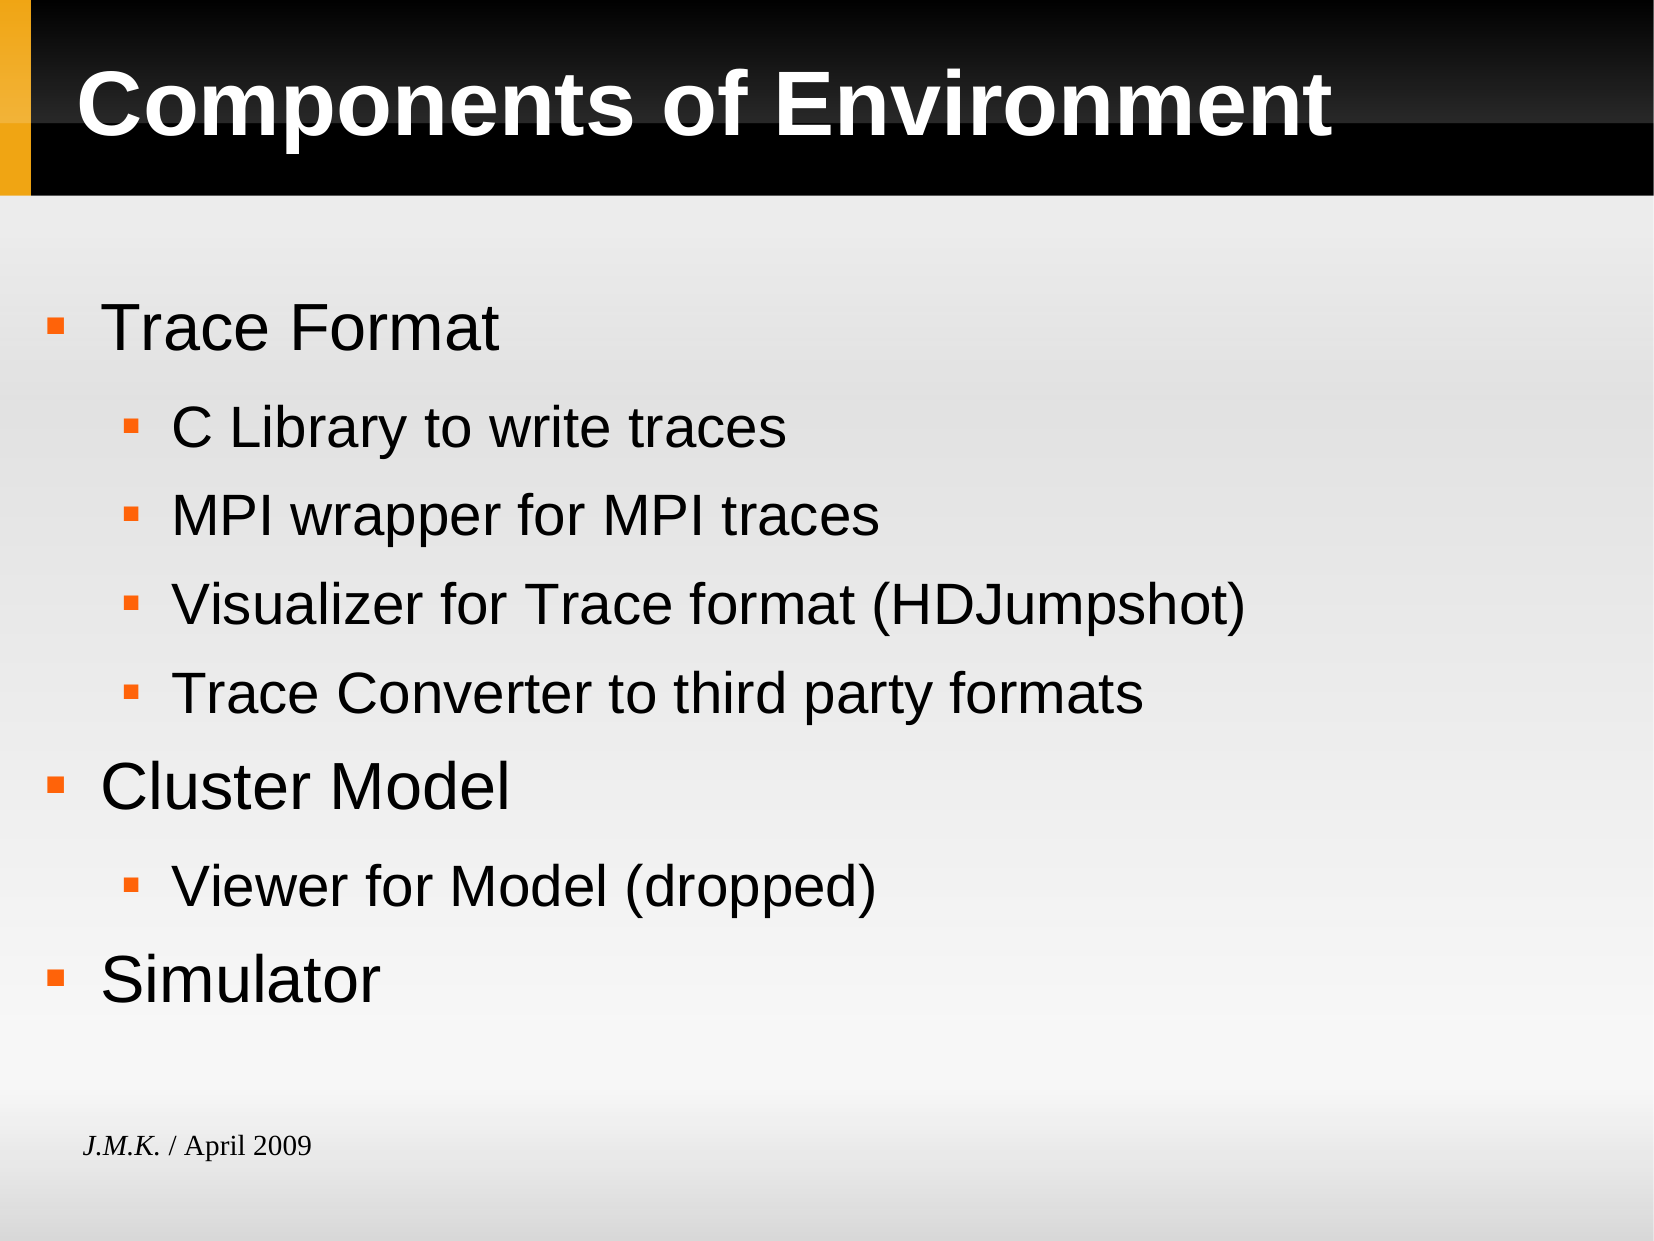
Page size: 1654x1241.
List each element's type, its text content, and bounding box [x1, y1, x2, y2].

list Trace Format C Library to write traces MPI wrapper for MPI traces Visualizer for Trace format (HDJumpshot) Trace Converter to third party formats Cluster Model Viewer for Model (dropped) Simulator [29, 290, 1565, 1226]
title Components of Environment [76, 0, 1565, 208]
picture [0, 0, 1654, 1241]
